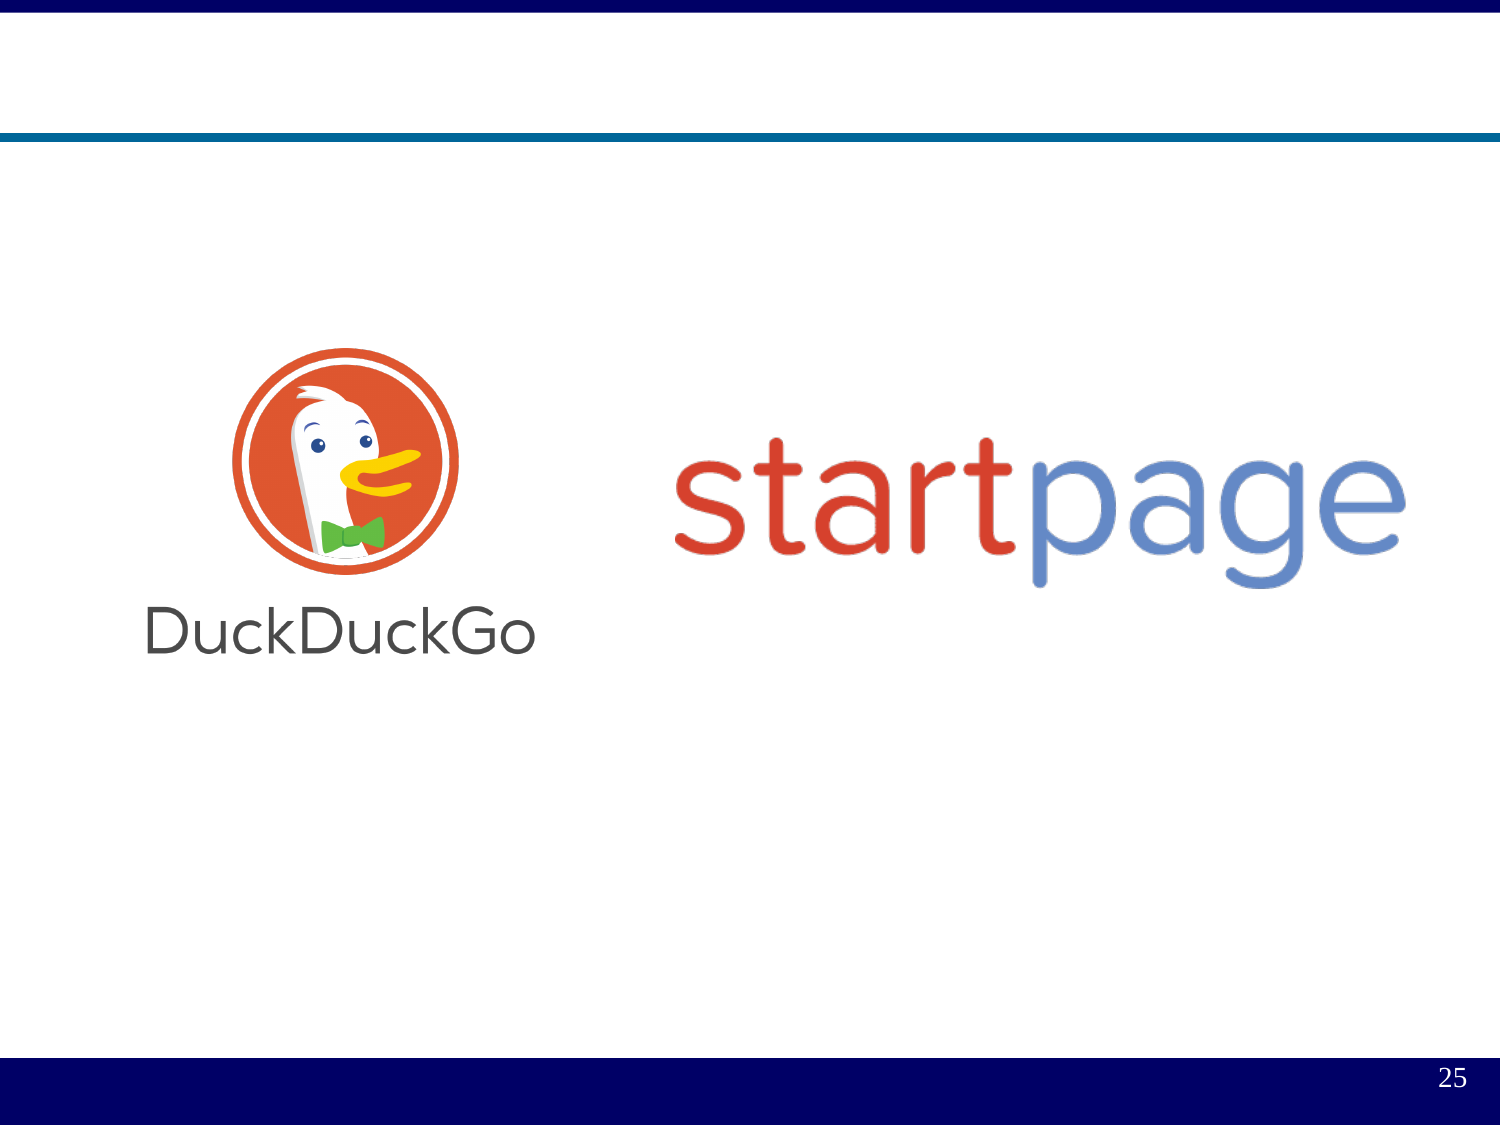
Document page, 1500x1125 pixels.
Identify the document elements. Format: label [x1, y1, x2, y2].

picture [105, 312, 577, 691]
picture [675, 434, 1441, 593]
